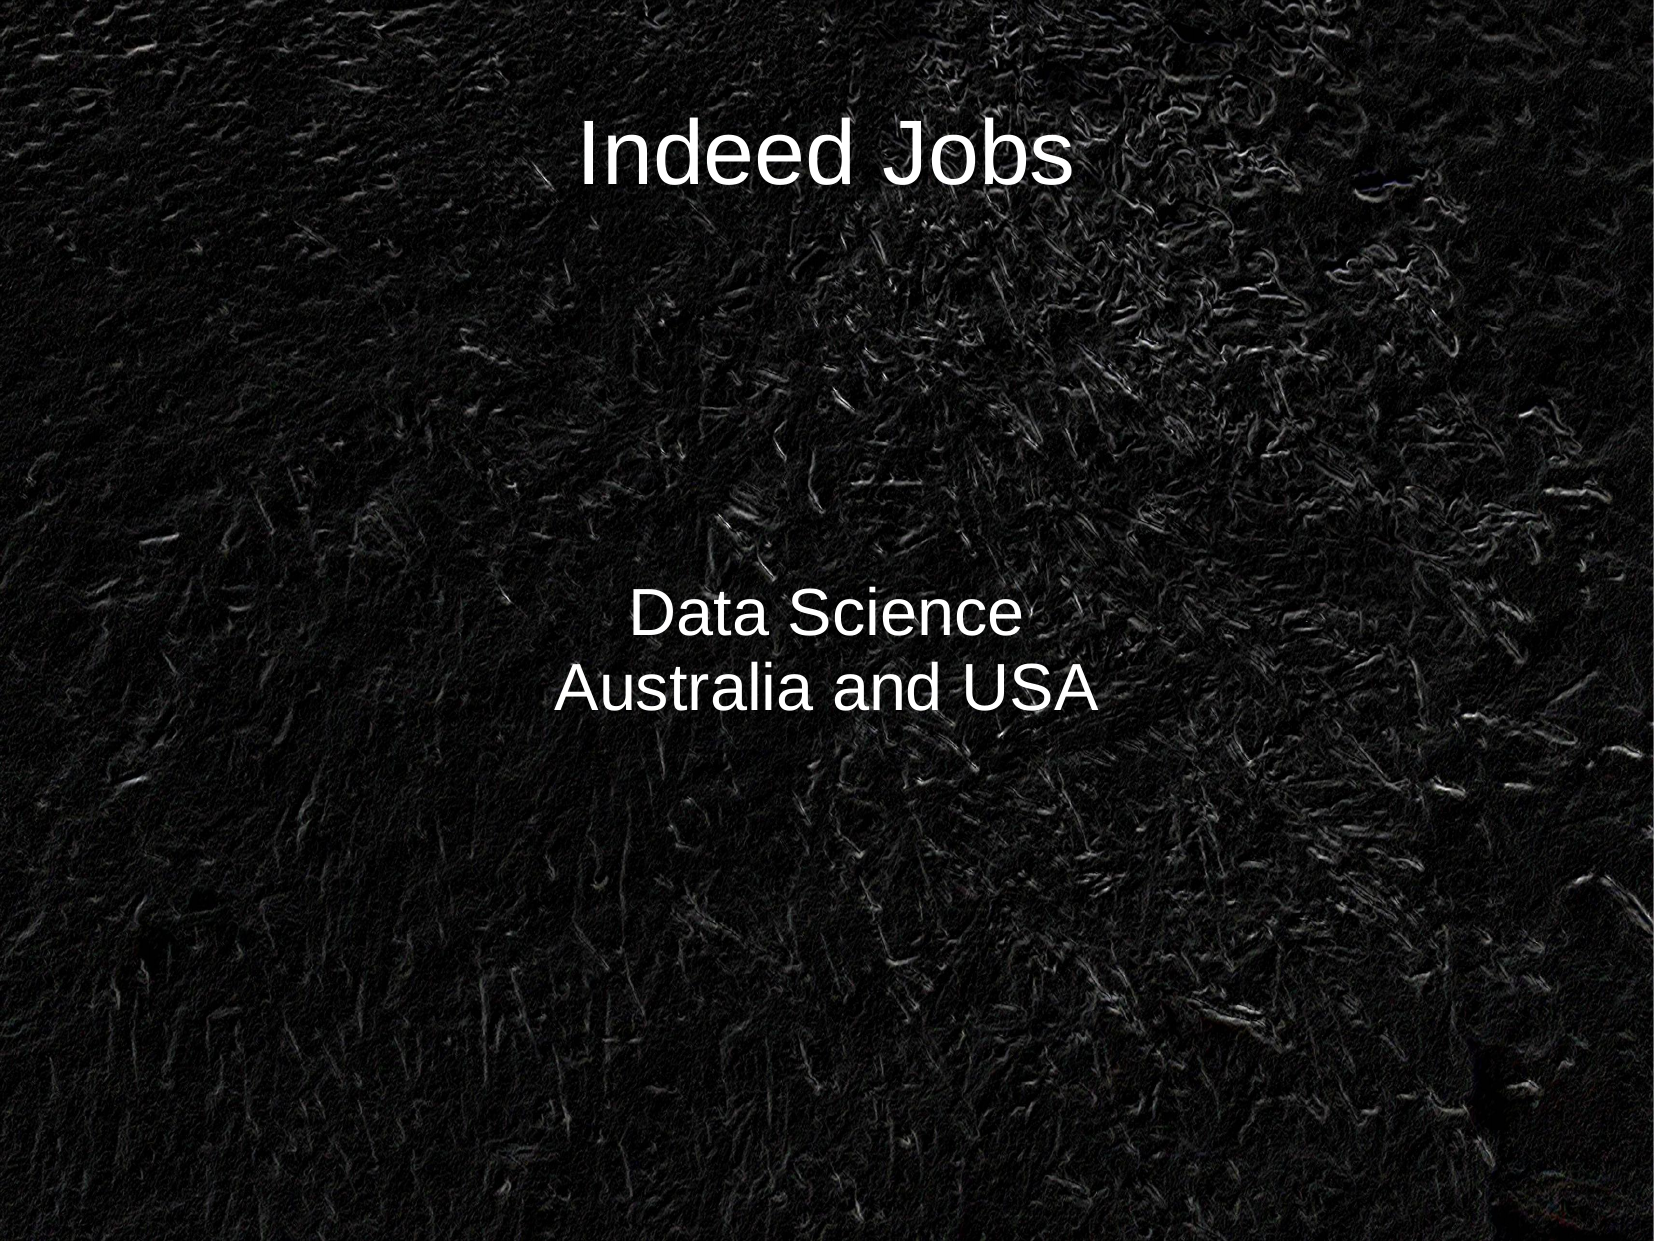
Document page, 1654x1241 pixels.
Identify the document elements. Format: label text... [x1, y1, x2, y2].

subtitle Data Science Australia and USA [82, 290, 1571, 1010]
title Indeed Jobs [82, 49, 1571, 257]
picture [0, 0, 1654, 1241]
